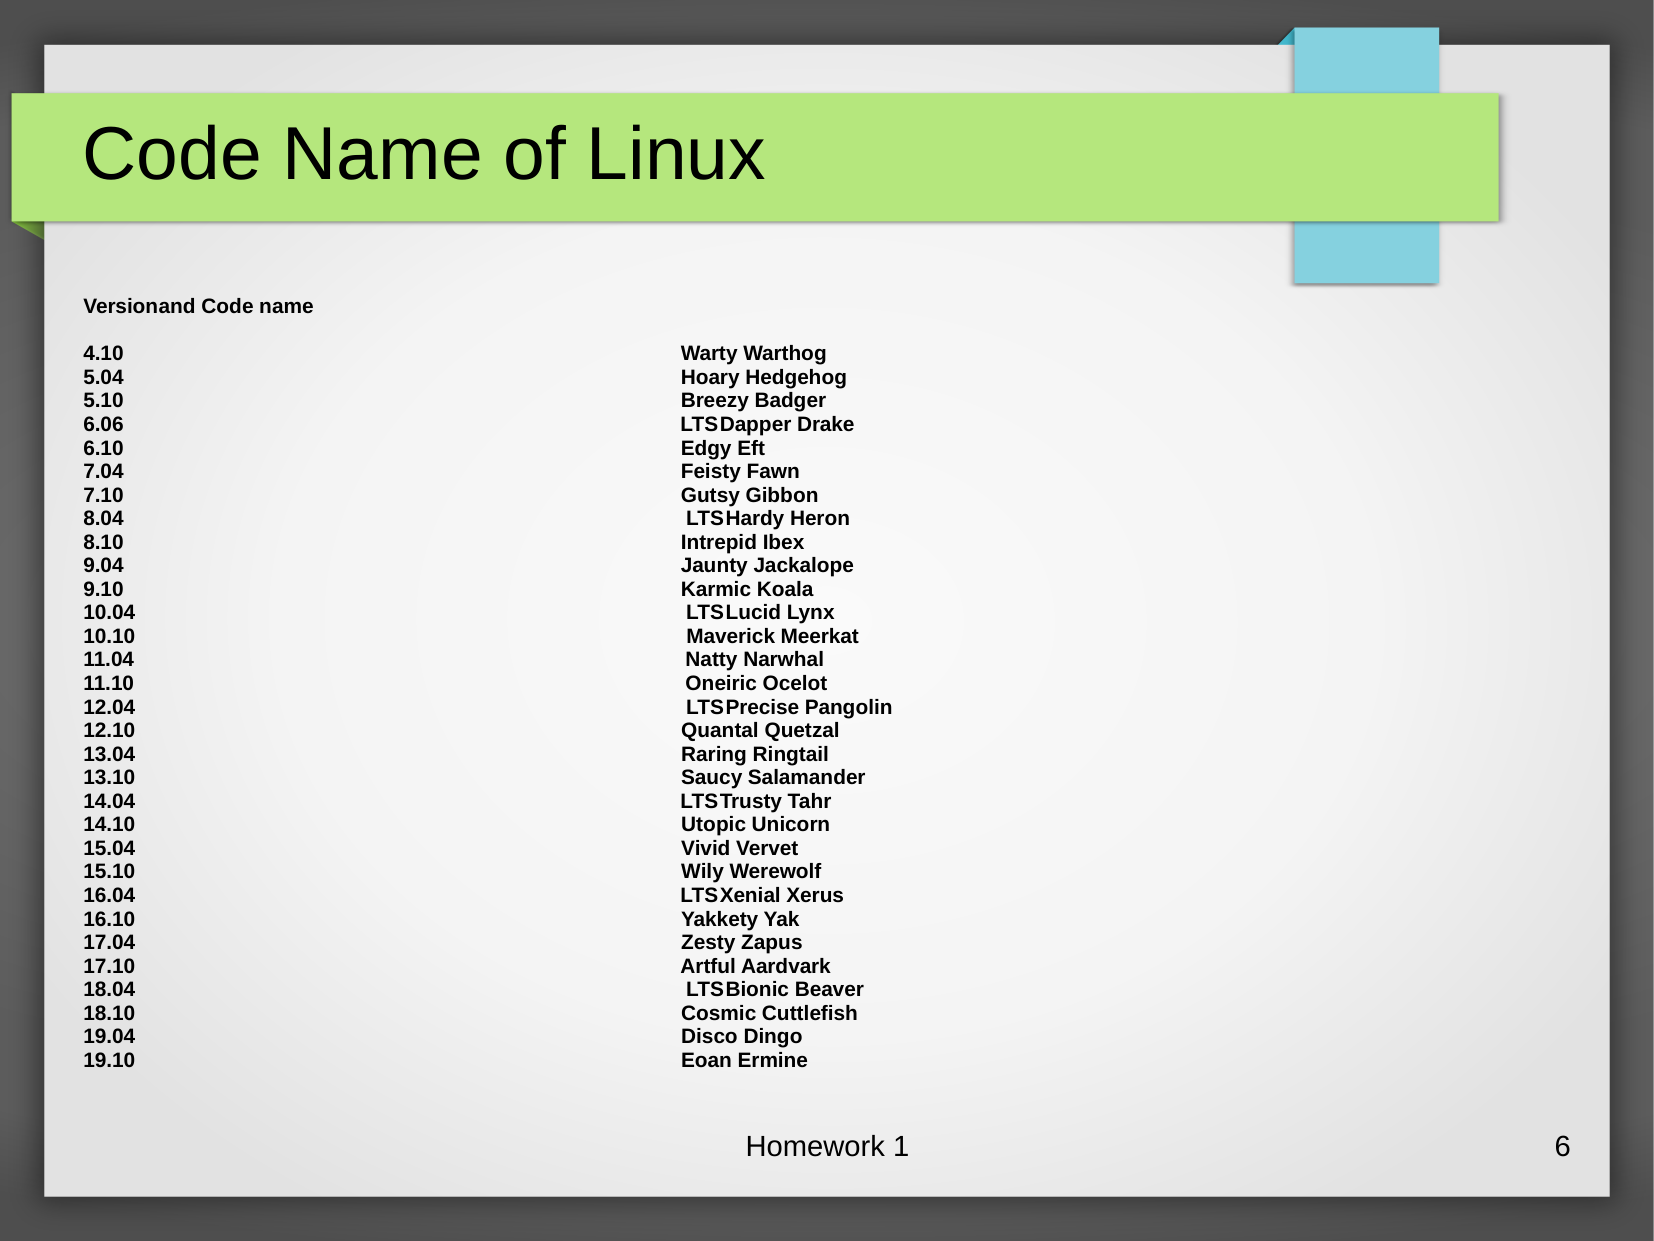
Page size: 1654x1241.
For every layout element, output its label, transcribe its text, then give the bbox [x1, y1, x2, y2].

picture [0, 0, 1654, 1241]
title Code Name of Linux [82, 94, 1264, 213]
list Version and Code name 4.10 Warty Warthog 5.04 Hoary Hedgehog 5.10 Breezy Badger 6.06 LTS Dapper Drake 6.10 Edgy Eft 7.04 Feisty Fawn 7.10 Gutsy Gibbon 8.04 LTS Hardy Heron 8.10 Intrepid Ibex 9.04 Jaunty Jackalope 9.10 Karmic Koala 10.04 LTS Lucid Lynx 10.10 Maverick Meerkat 11.04 Natty Narwhal 11.10 Oneiric Ocelot 12.04 LTS Precise Pangolin 12.10 Quantal Quetzal 13.04 Raring Ringtail 13.10 Saucy Salamander 14.04 LTS Trusty Tahr 14.10 Utopic Unicorn 15.04 Vivid Vervet 15.10 Wily Werewolf 16.04 LTS Xenial Xerus 16.10 Yakkety Yak 17.04 Zesty Zapus 17.10 Artful Aardvark 18.04 LTS Bionic Beaver 18.10 Cosmic Cuttlefish 19.04 Disco Dingo 19.10 Eoan Ermine [82, 295, 1193, 1111]
